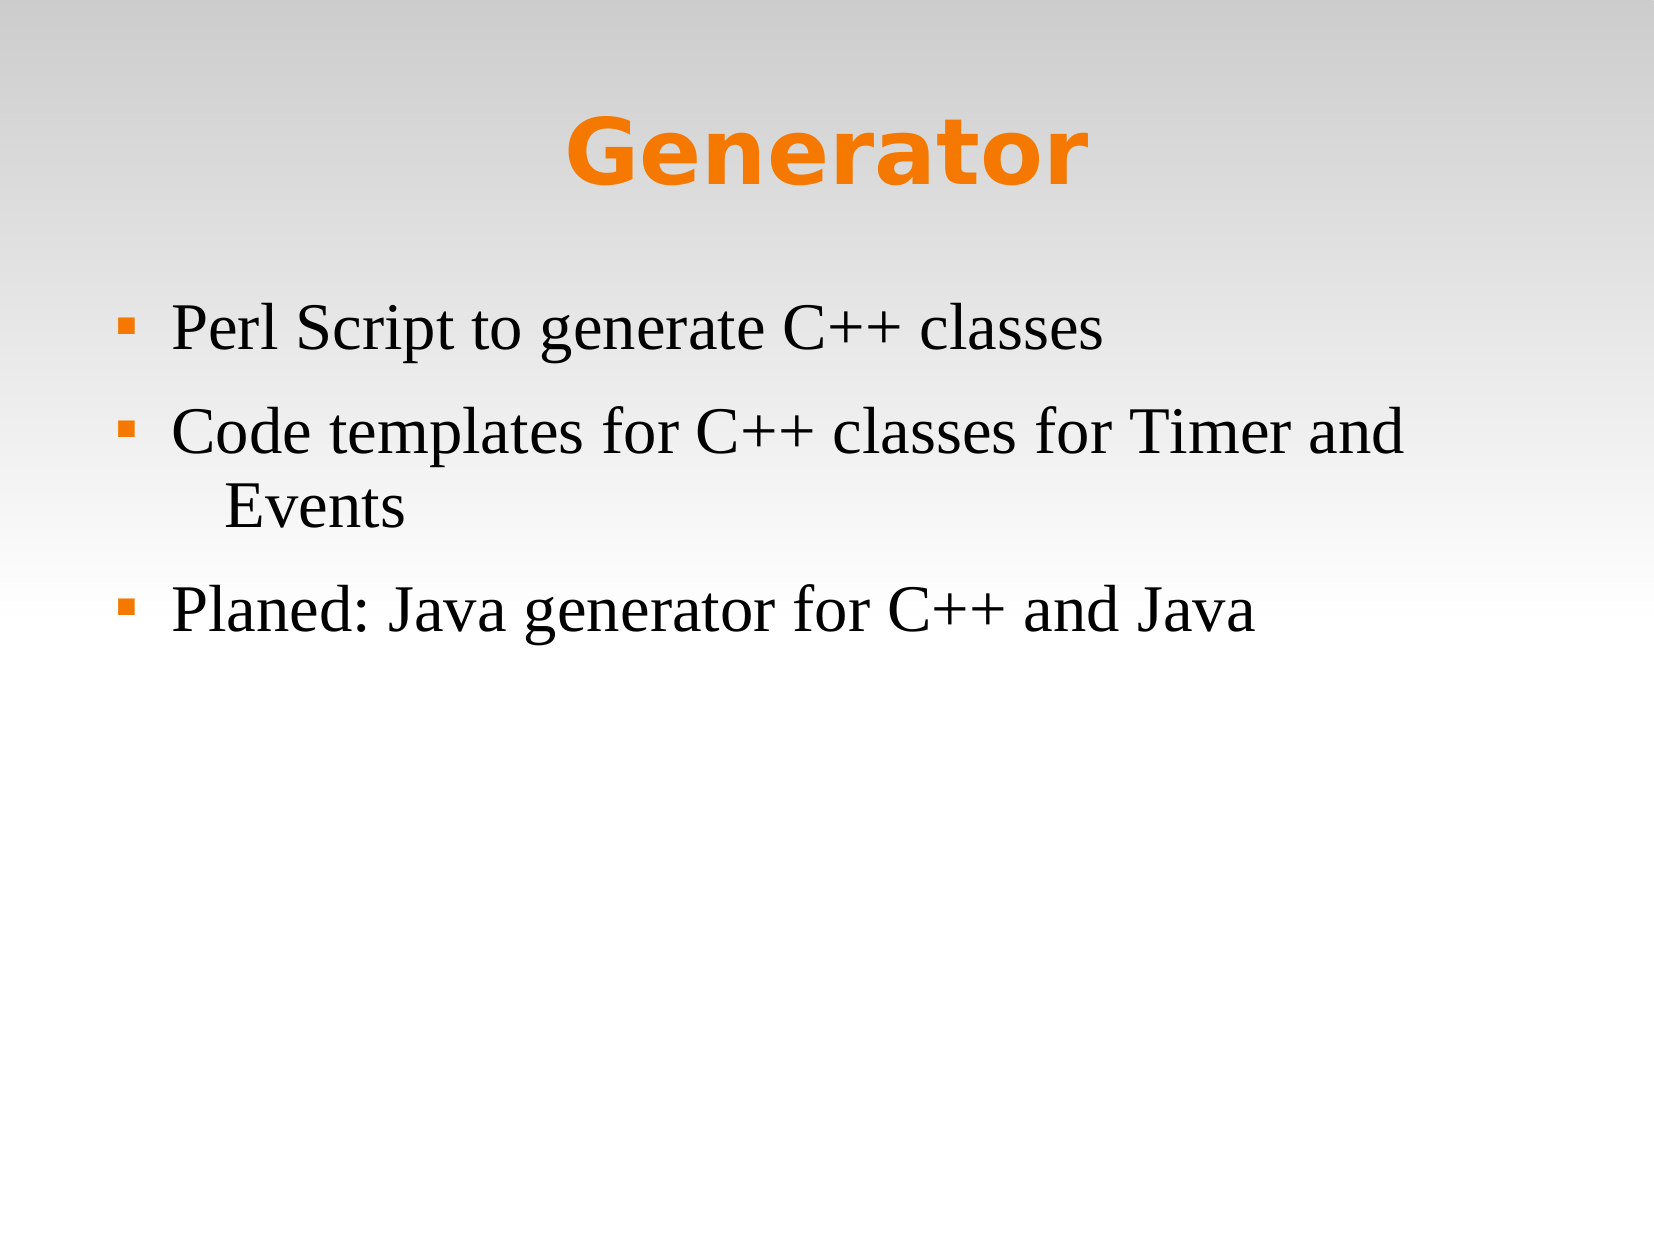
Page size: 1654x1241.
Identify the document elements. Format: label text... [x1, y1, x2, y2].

title Generator [82, 56, 1571, 250]
list Perl Script to generate C++ classes Code templates for C++ classes for Timer and Events Planed: Java generator for C++ and Java [82, 290, 1571, 1094]
